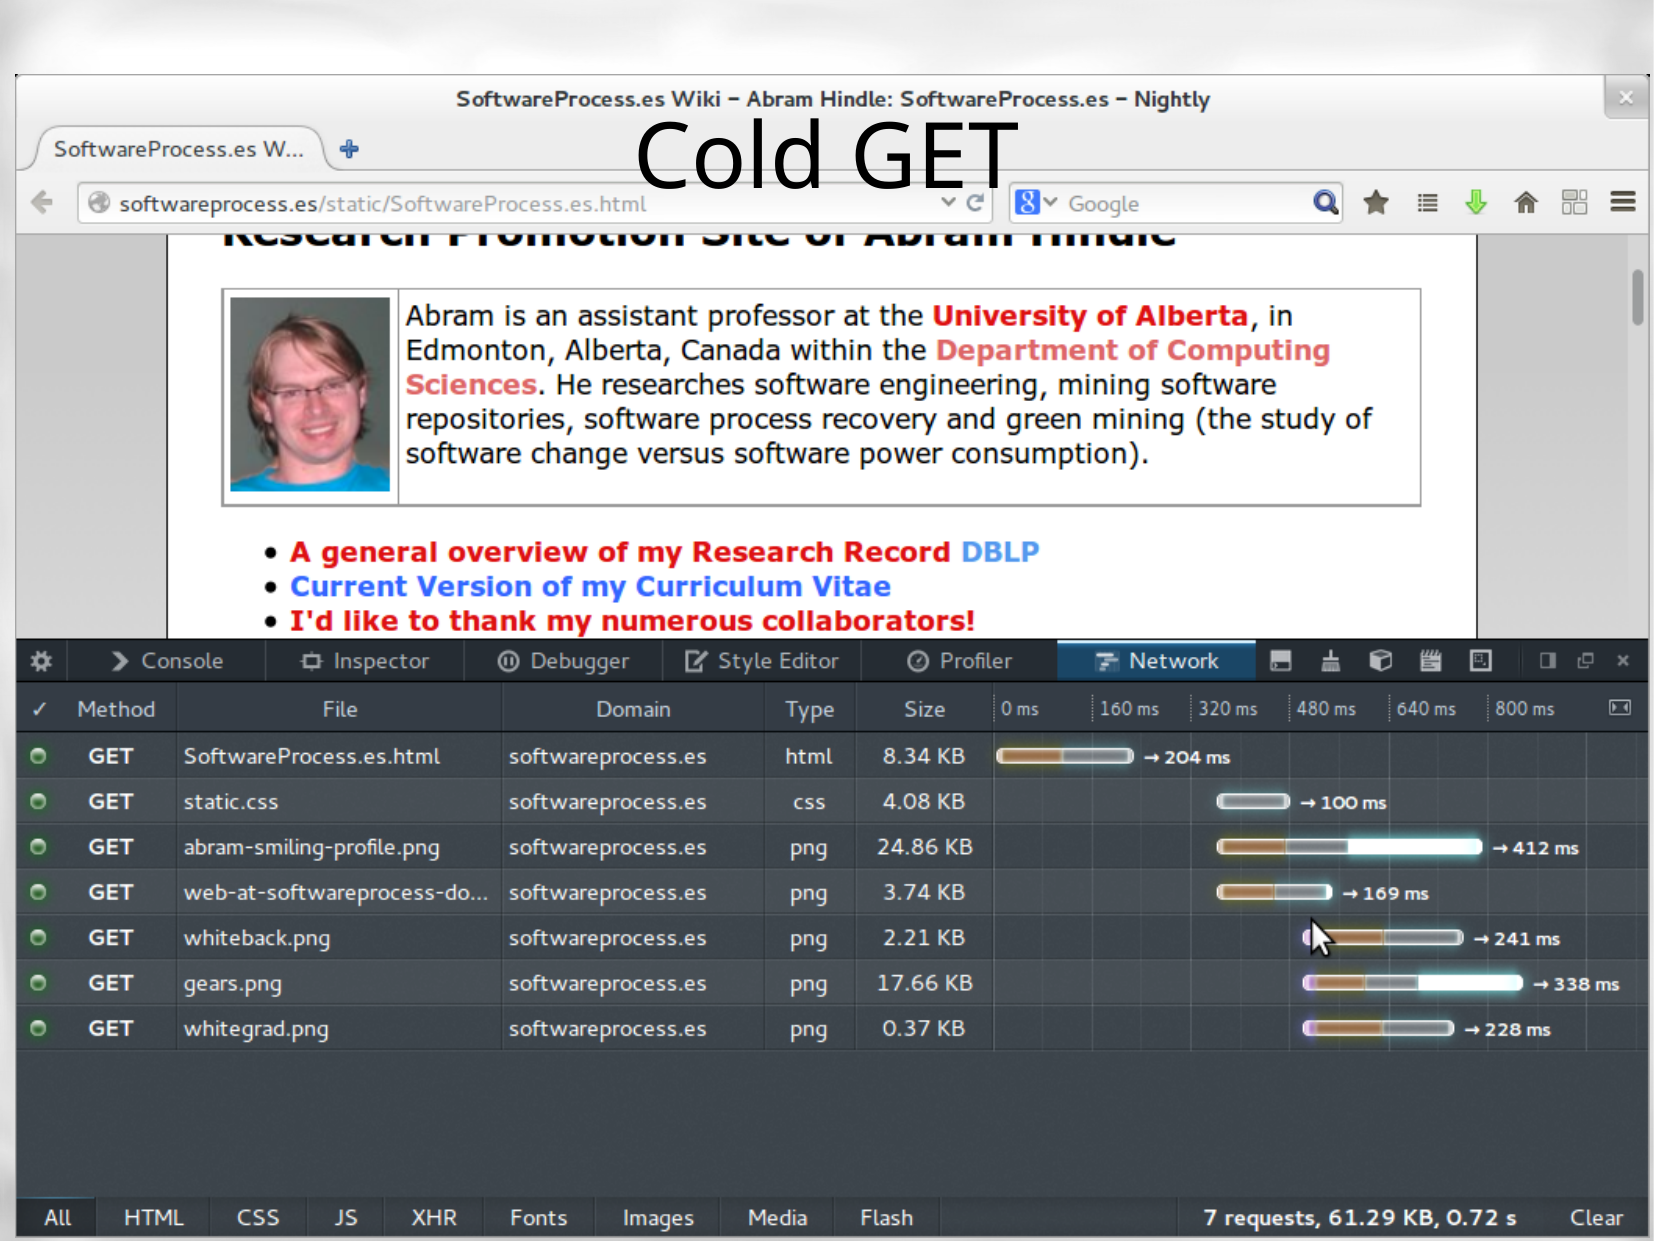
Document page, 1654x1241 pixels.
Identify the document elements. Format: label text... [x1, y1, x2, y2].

title Cold GET [82, 49, 1571, 257]
picture [0, 0, 1654, 1241]
